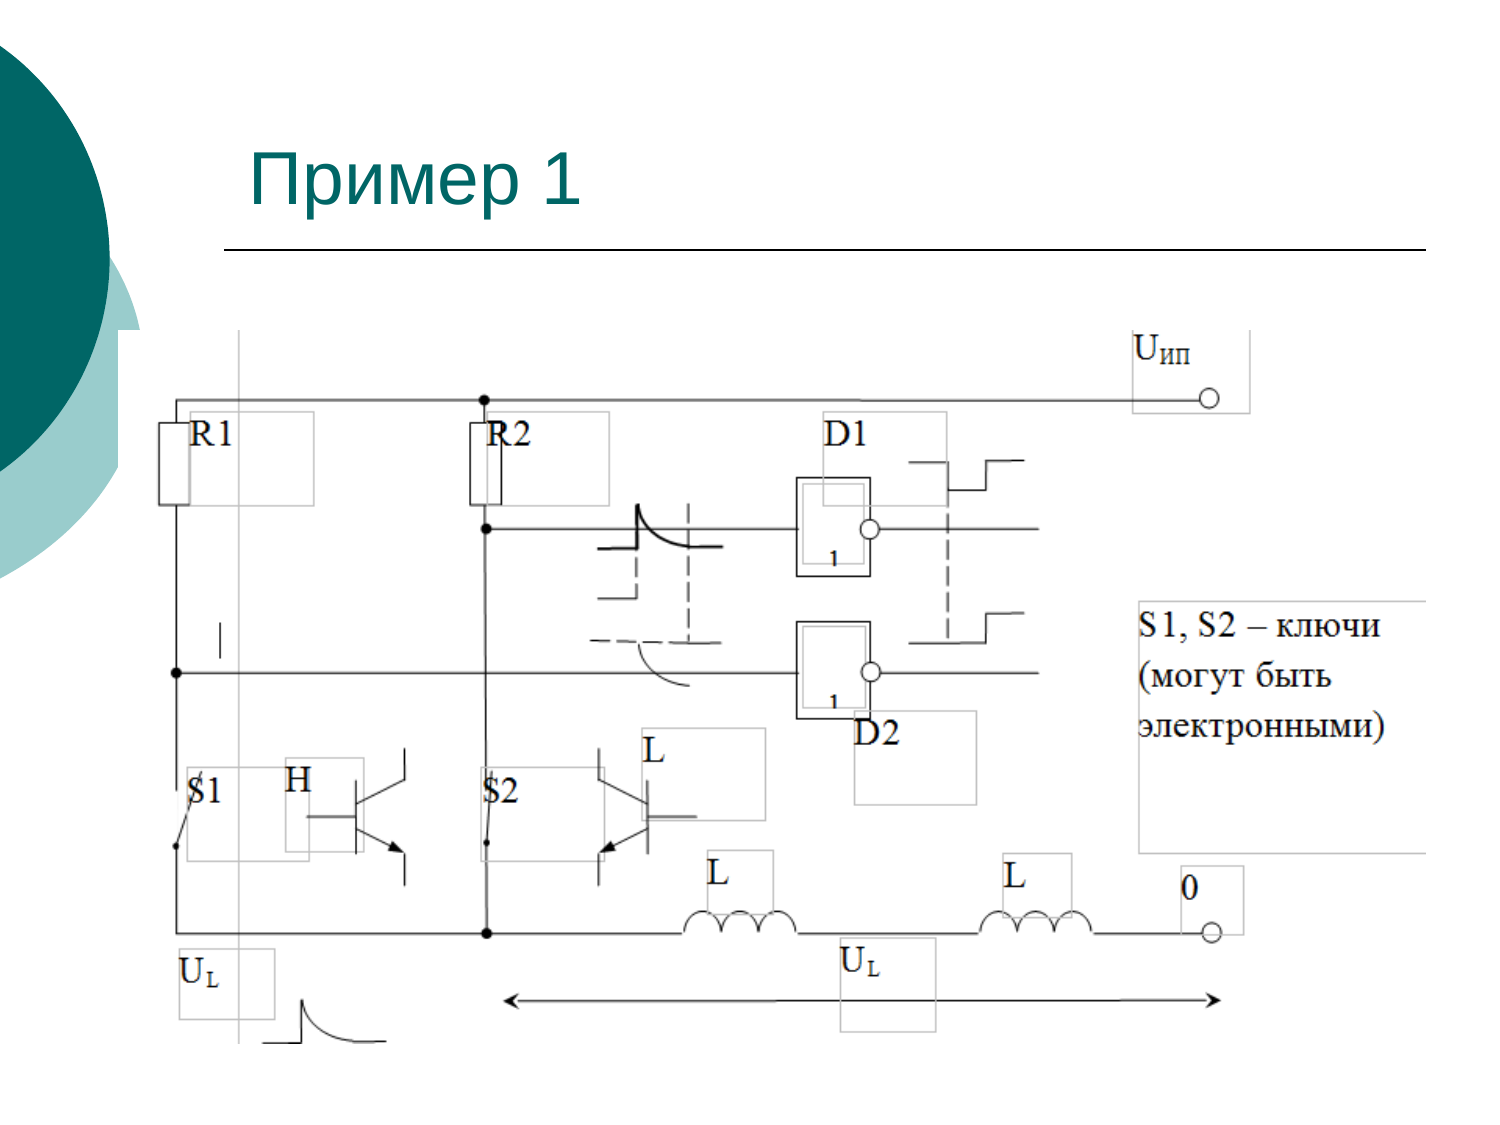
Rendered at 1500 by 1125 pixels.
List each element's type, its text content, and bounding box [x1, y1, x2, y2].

picture [118, 330, 1426, 1044]
title Пример 1 [233, 58, 1416, 228]
